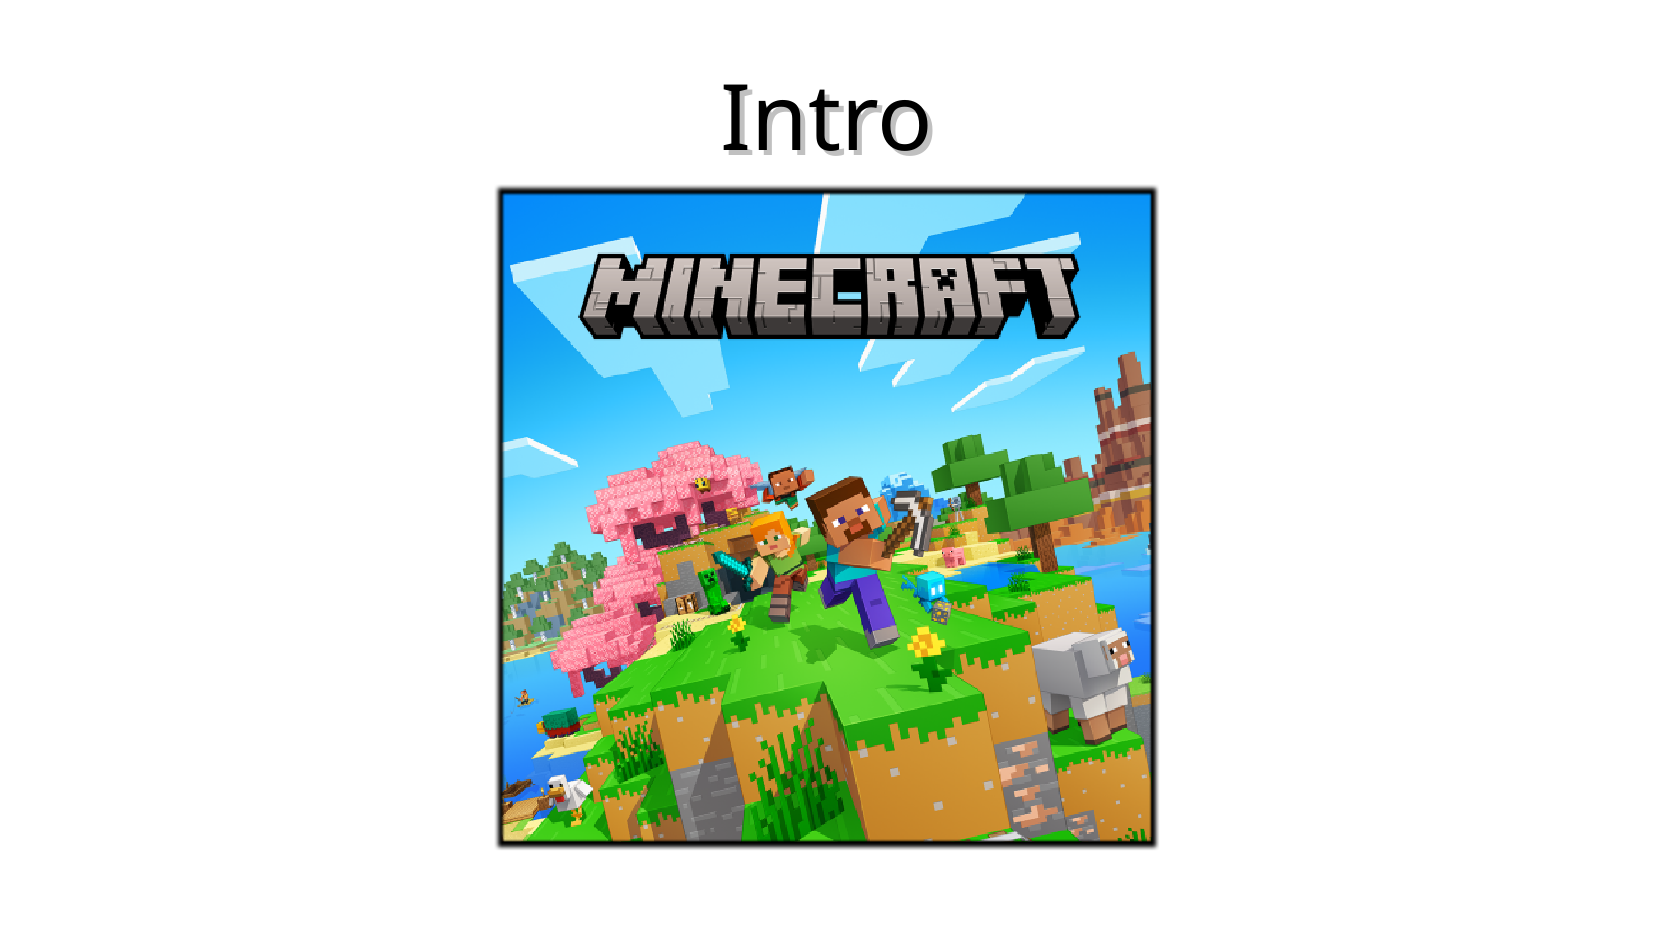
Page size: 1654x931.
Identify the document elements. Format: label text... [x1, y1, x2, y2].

picture [501, 192, 1152, 842]
title Intro [82, 37, 1571, 193]
